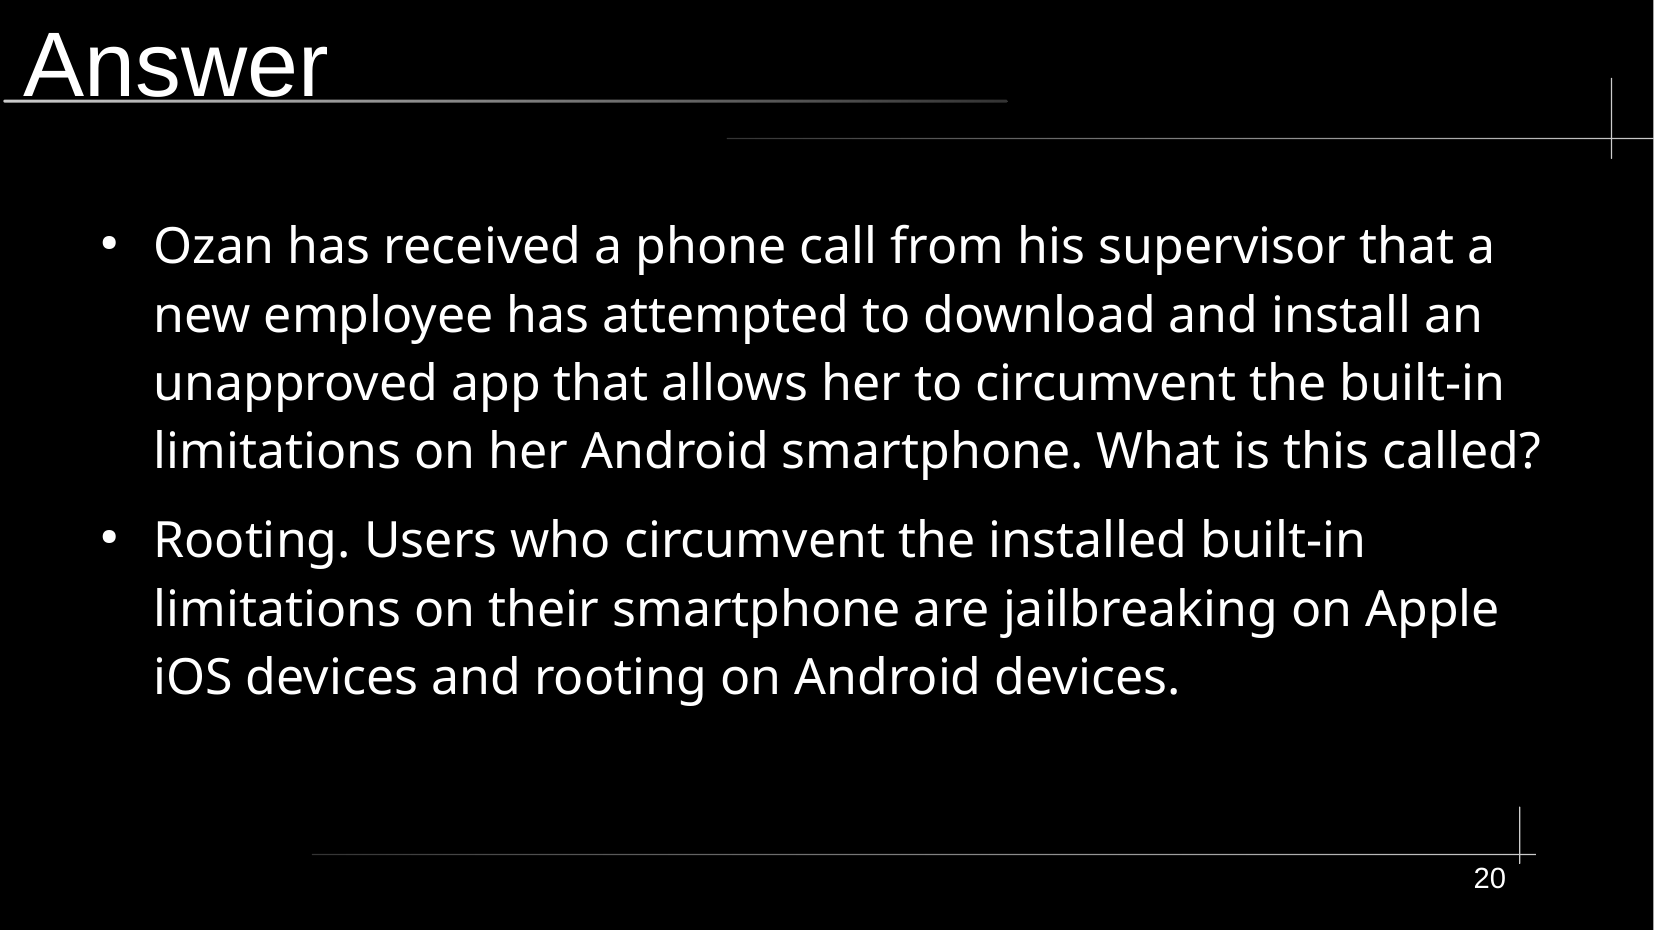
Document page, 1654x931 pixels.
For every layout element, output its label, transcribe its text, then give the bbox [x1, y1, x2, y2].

list Ozan has received a phone call from his supervisor that a new employee has attempted to download and install an unapproved app that allows her to circumvent the built-in limitations on her Android smartphone. What is this called? Rooting. Users who circumvent the installed built-in limitations on their smartphone are jailbreaking on Apple iOS devices and rooting on Android devices. [82, 210, 1571, 750]
title Answer [23, 11, 1589, 119]
